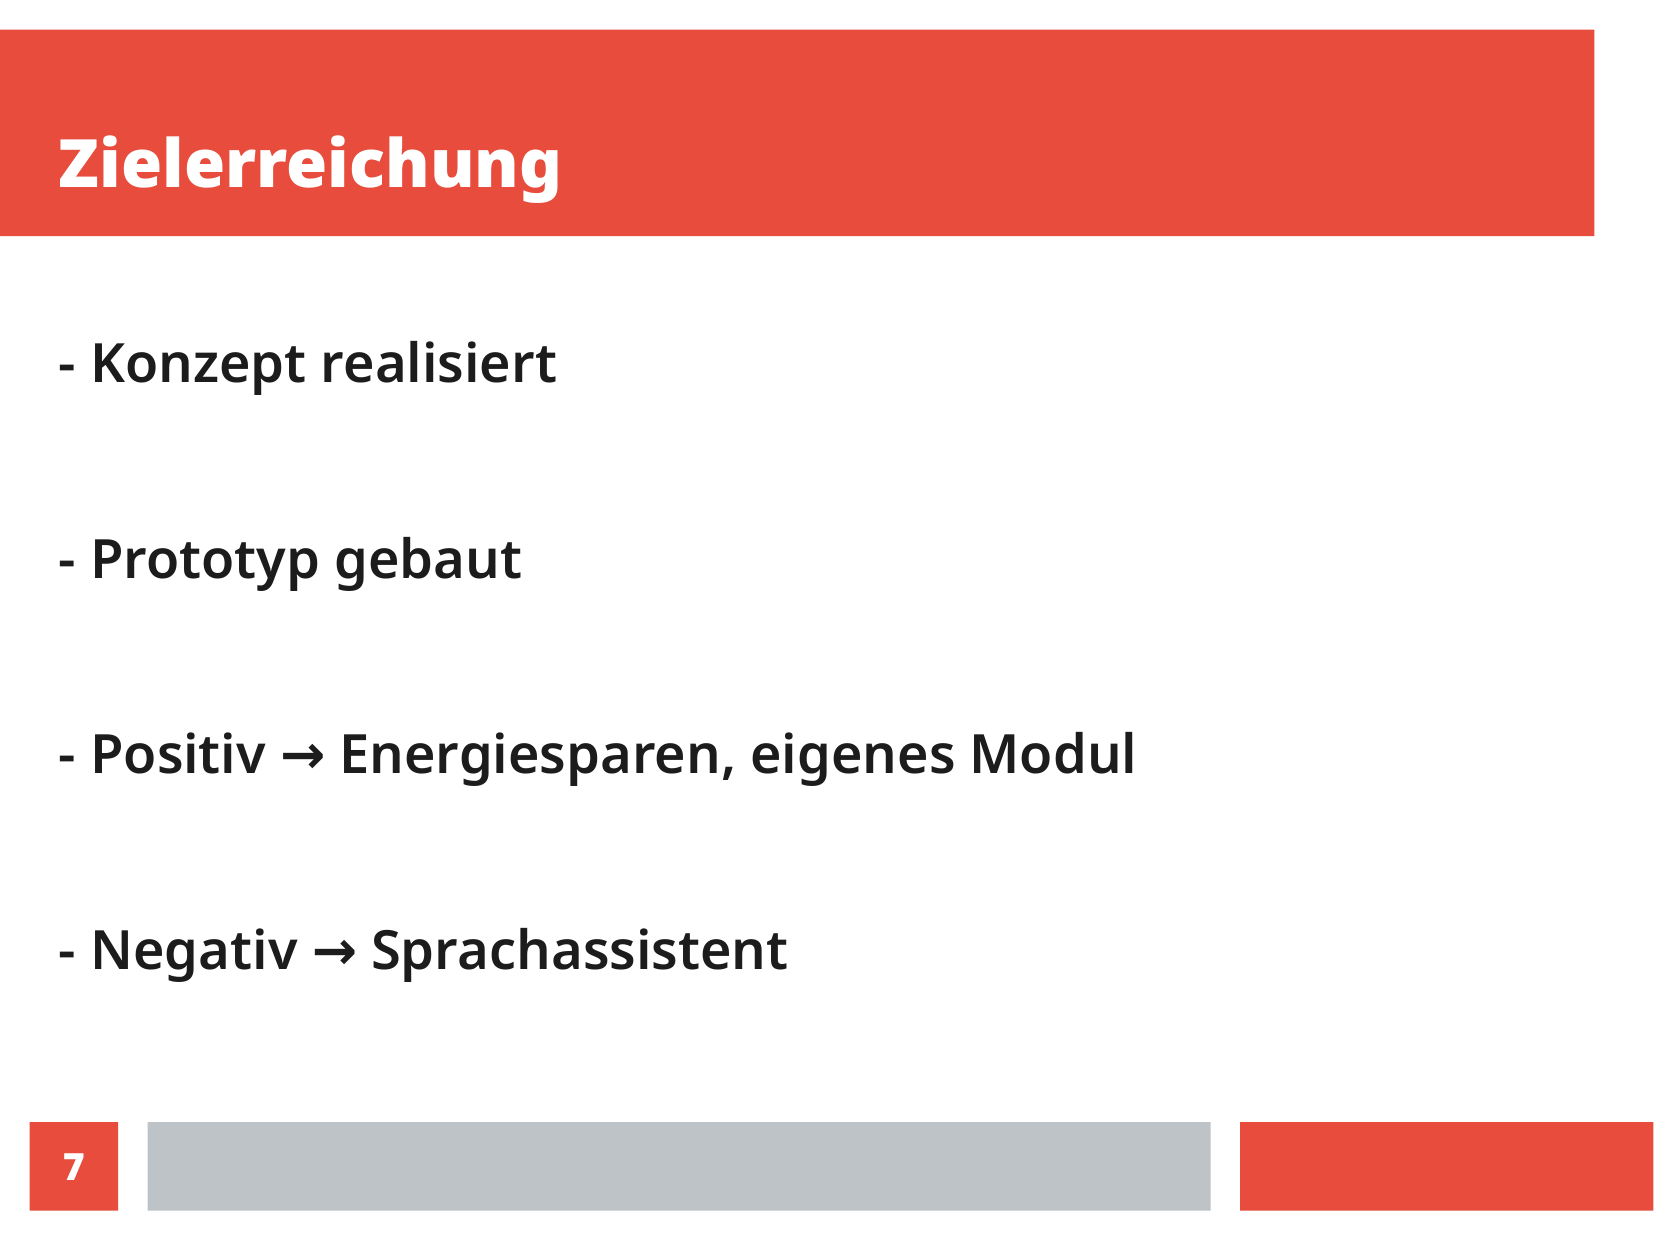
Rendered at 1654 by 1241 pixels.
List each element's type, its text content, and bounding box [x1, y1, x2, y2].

title Zielerreichung [59, 59, 1595, 207]
list - Konzept realisiert - Prototyp gebaut - Positiv → Energiesparen, eigenes Modul - Negativ → Sprachassistent [59, 324, 1565, 1093]
